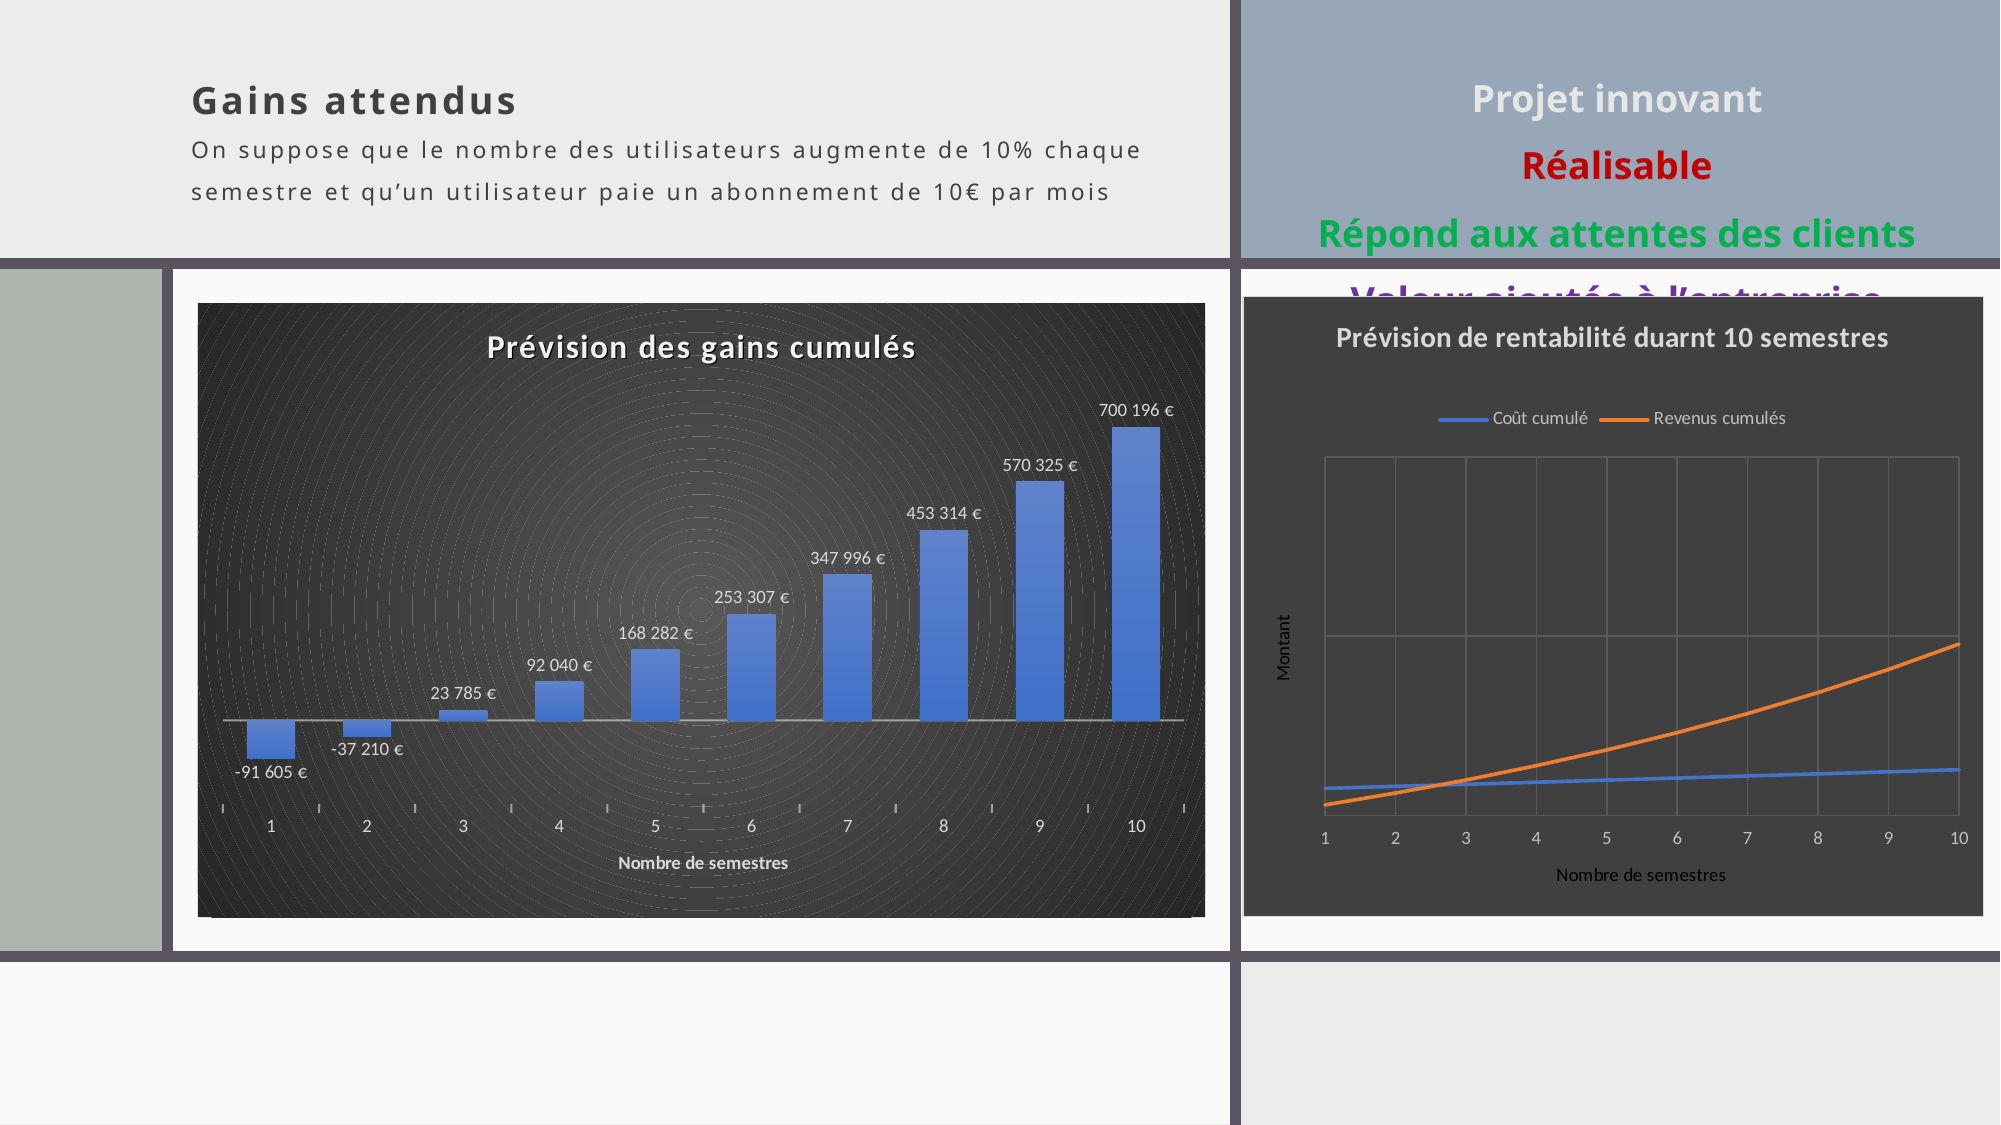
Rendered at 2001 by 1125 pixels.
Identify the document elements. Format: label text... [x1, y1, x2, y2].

chart [197, 303, 1206, 918]
text_box [0, 0, 2000, 1125]
title Gains attendus On suppose que le nombre des utilisateurs augmente de 10% chaque semestre et qu’un utilisateur paie un abonnement de 10€ par mois [173, 26, 1216, 231]
text_box Projet innovant Réalisable Répond aux attentes des clients Valeur ajoutée à l’entreprise [1241, 0, 2000, 258]
chart [1242, 295, 1985, 918]
